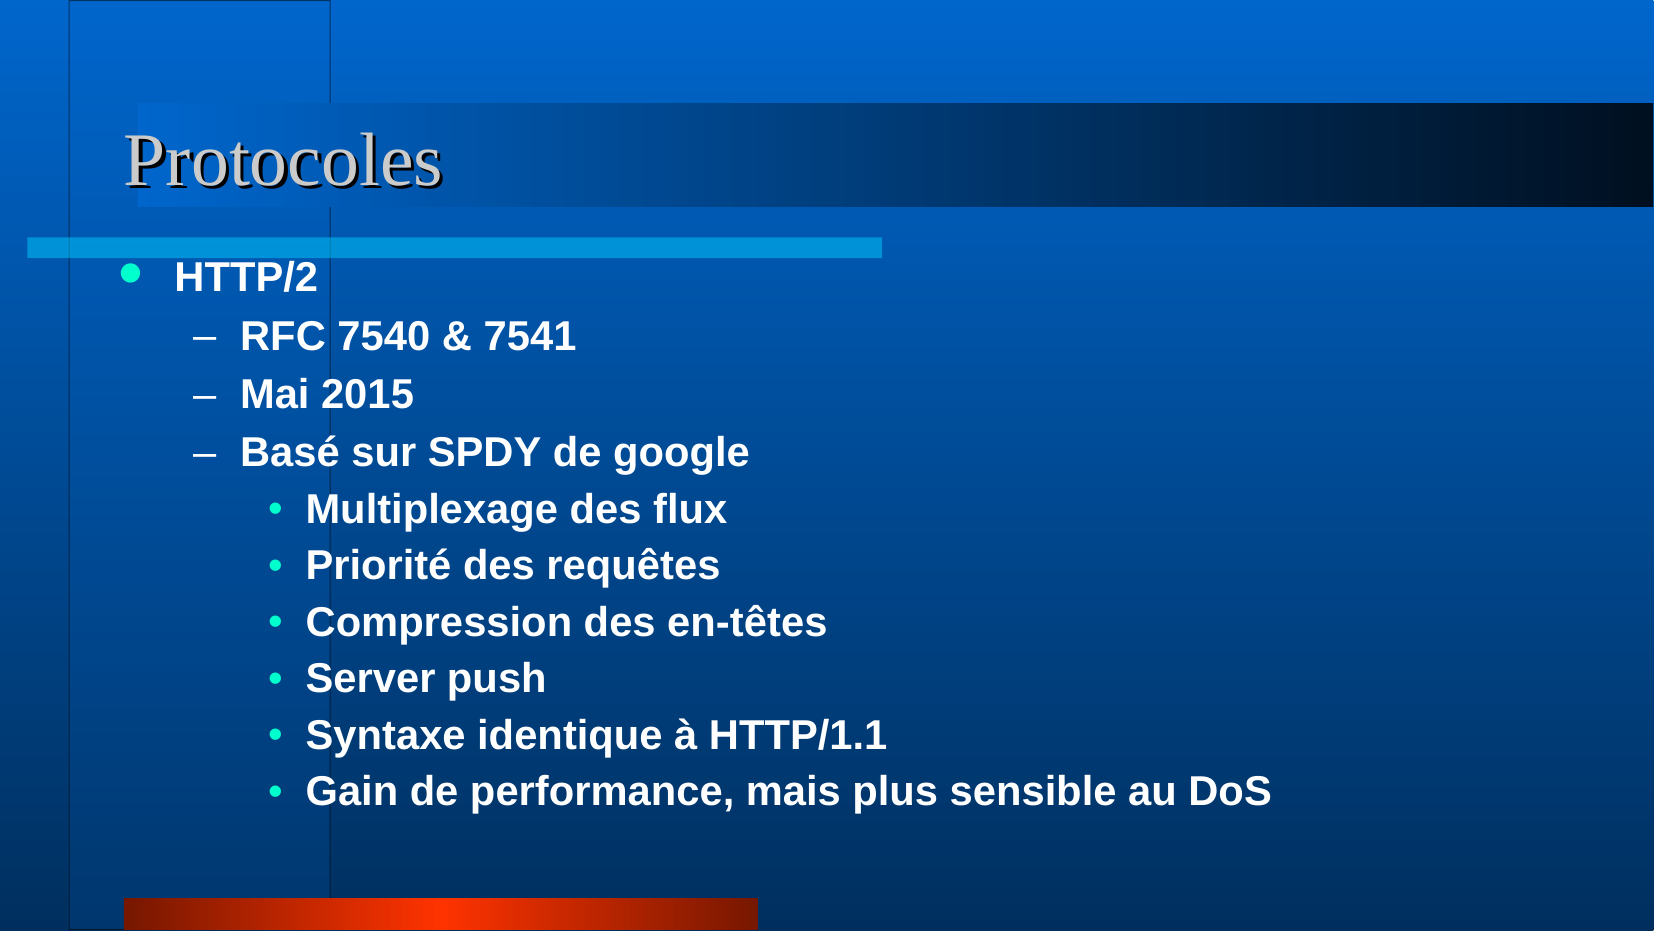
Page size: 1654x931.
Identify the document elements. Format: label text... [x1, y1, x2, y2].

title Protocoles [123, 62, 1530, 258]
list HTTP/2 RFC 7540 & 7541 Mai 2015 Basé sur SPDY de google Multiplexage des flux Priorité des requêtes Compression des en-têtes Server push Syntaxe identique à HTTP/1.1 Gain de performance, mais plus sensible au DoS [118, 253, 1524, 931]
